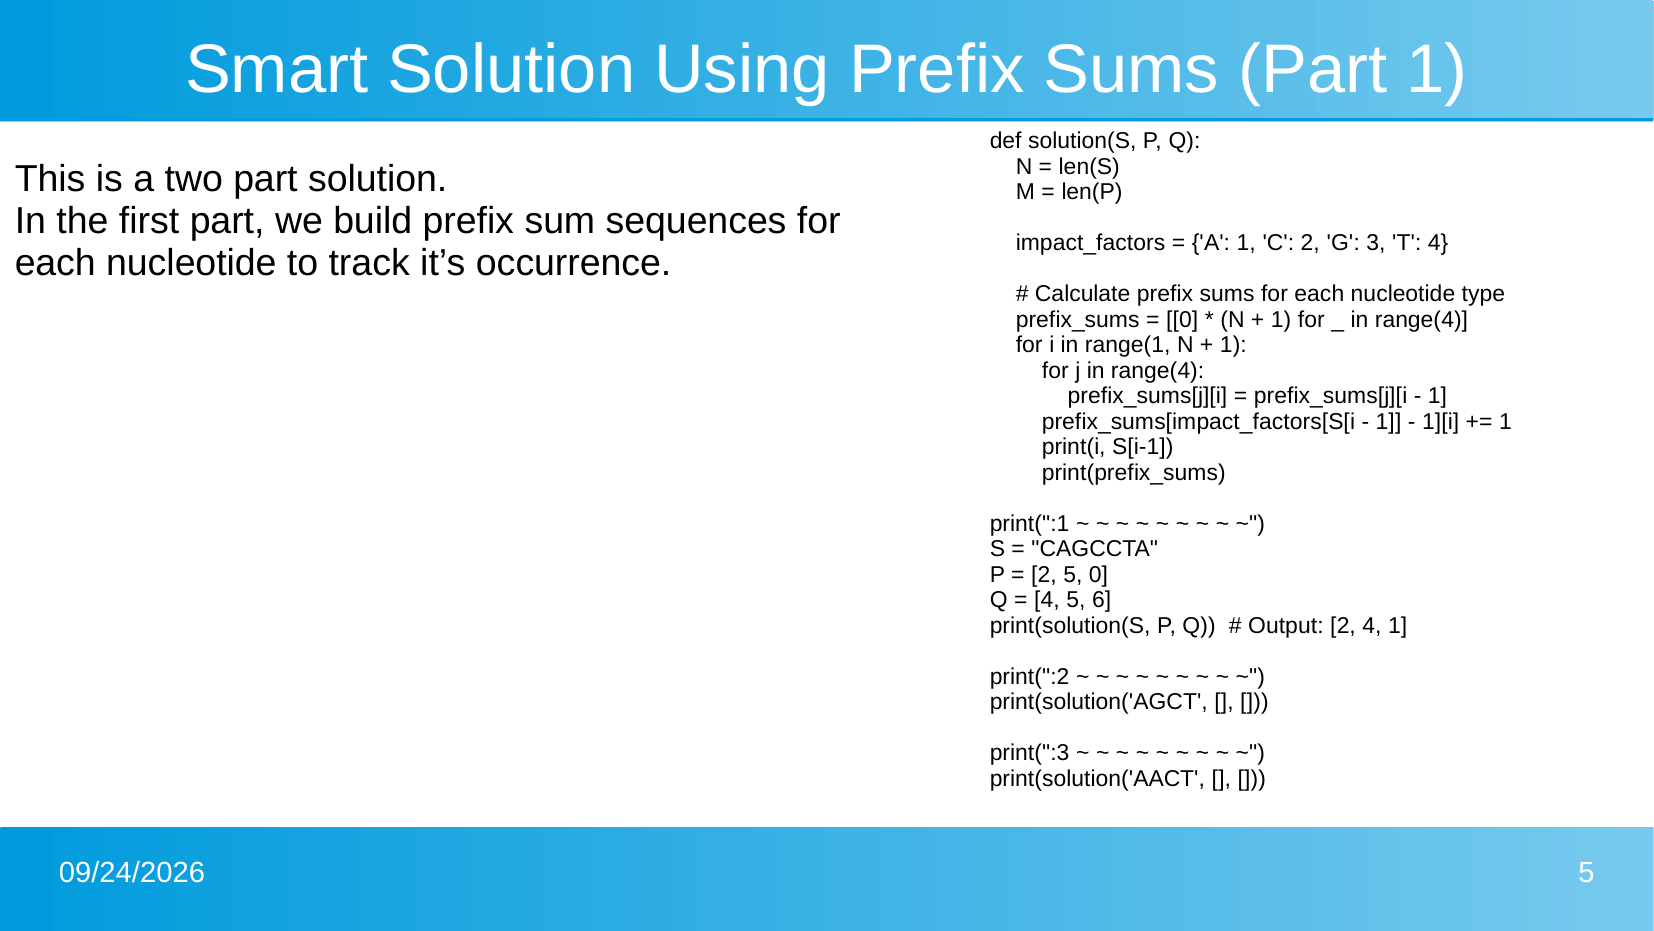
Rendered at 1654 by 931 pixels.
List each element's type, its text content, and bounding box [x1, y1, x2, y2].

text_box def solution(S, P, Q): N = len(S) M = len(P) impact_factors = {'A': 1, 'C': 2, 'G': 3, 'T': 4} # Calculate prefix sums for each nucleotide type prefix_sums = [[0] * (N + 1) for _ in range(4)] for i in range(1, N + 1): for j in range(4): prefix_sums[j][i] = prefix_sums[j][i - 1] prefix_sums[impact_factors[S[i - 1]] - 1][i] += 1 print(i, S[i-1]) print(prefix_sums) print(":1 ~ ~ ~ ~ ~ ~ ~ ~ ~") S = "CAGCCTA" P = [2, 5, 0] Q = [4, 5, 6] print(solution(S, P, Q)) # Output: [2, 4, 1] print(":2 ~ ~ ~ ~ ~ ~ ~ ~ ~") print(solution('AGCT', [], [])) print(":3 ~ ~ ~ ~ ~ ~ ~ ~ ~") print(solution('AACT', [], [])) [975, 120, 1651, 799]
title Smart Solution Using Prefix Sums (Part 1) [59, 29, 1595, 108]
text_box This is a two part solution. In the first part, we build prefix sum sequences for each nucleotide to track it’s occurrence. [0, 150, 938, 788]
